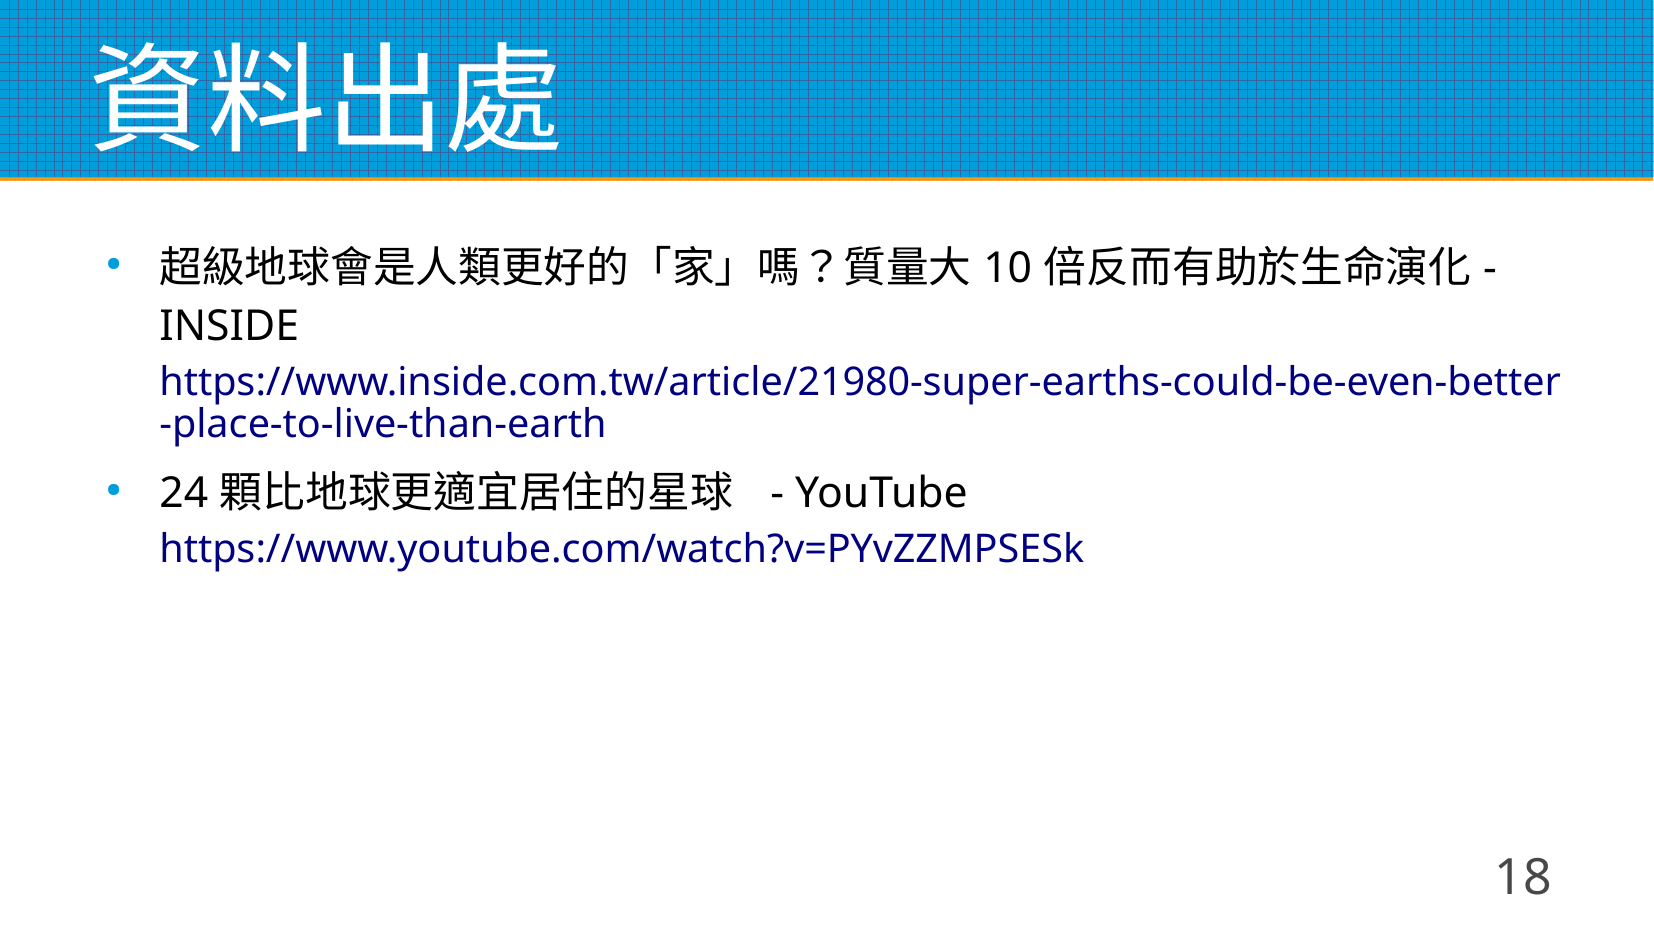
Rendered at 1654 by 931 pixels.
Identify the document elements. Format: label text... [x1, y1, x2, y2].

title 資料出處 [88, 14, 1565, 178]
list 超級地球會是人類更好的「家」嗎？質量大10倍反而有助於生命演化- INSIDEhttps://www.inside.com.tw/article/21980-super-earths-could-be-even-better-place-to-live-than-earth 24顆比地球更適宜居住的星球 - YouTubehttps://www.youtube.com/watch?v=PYvZZMPSESk [88, 236, 1565, 813]
